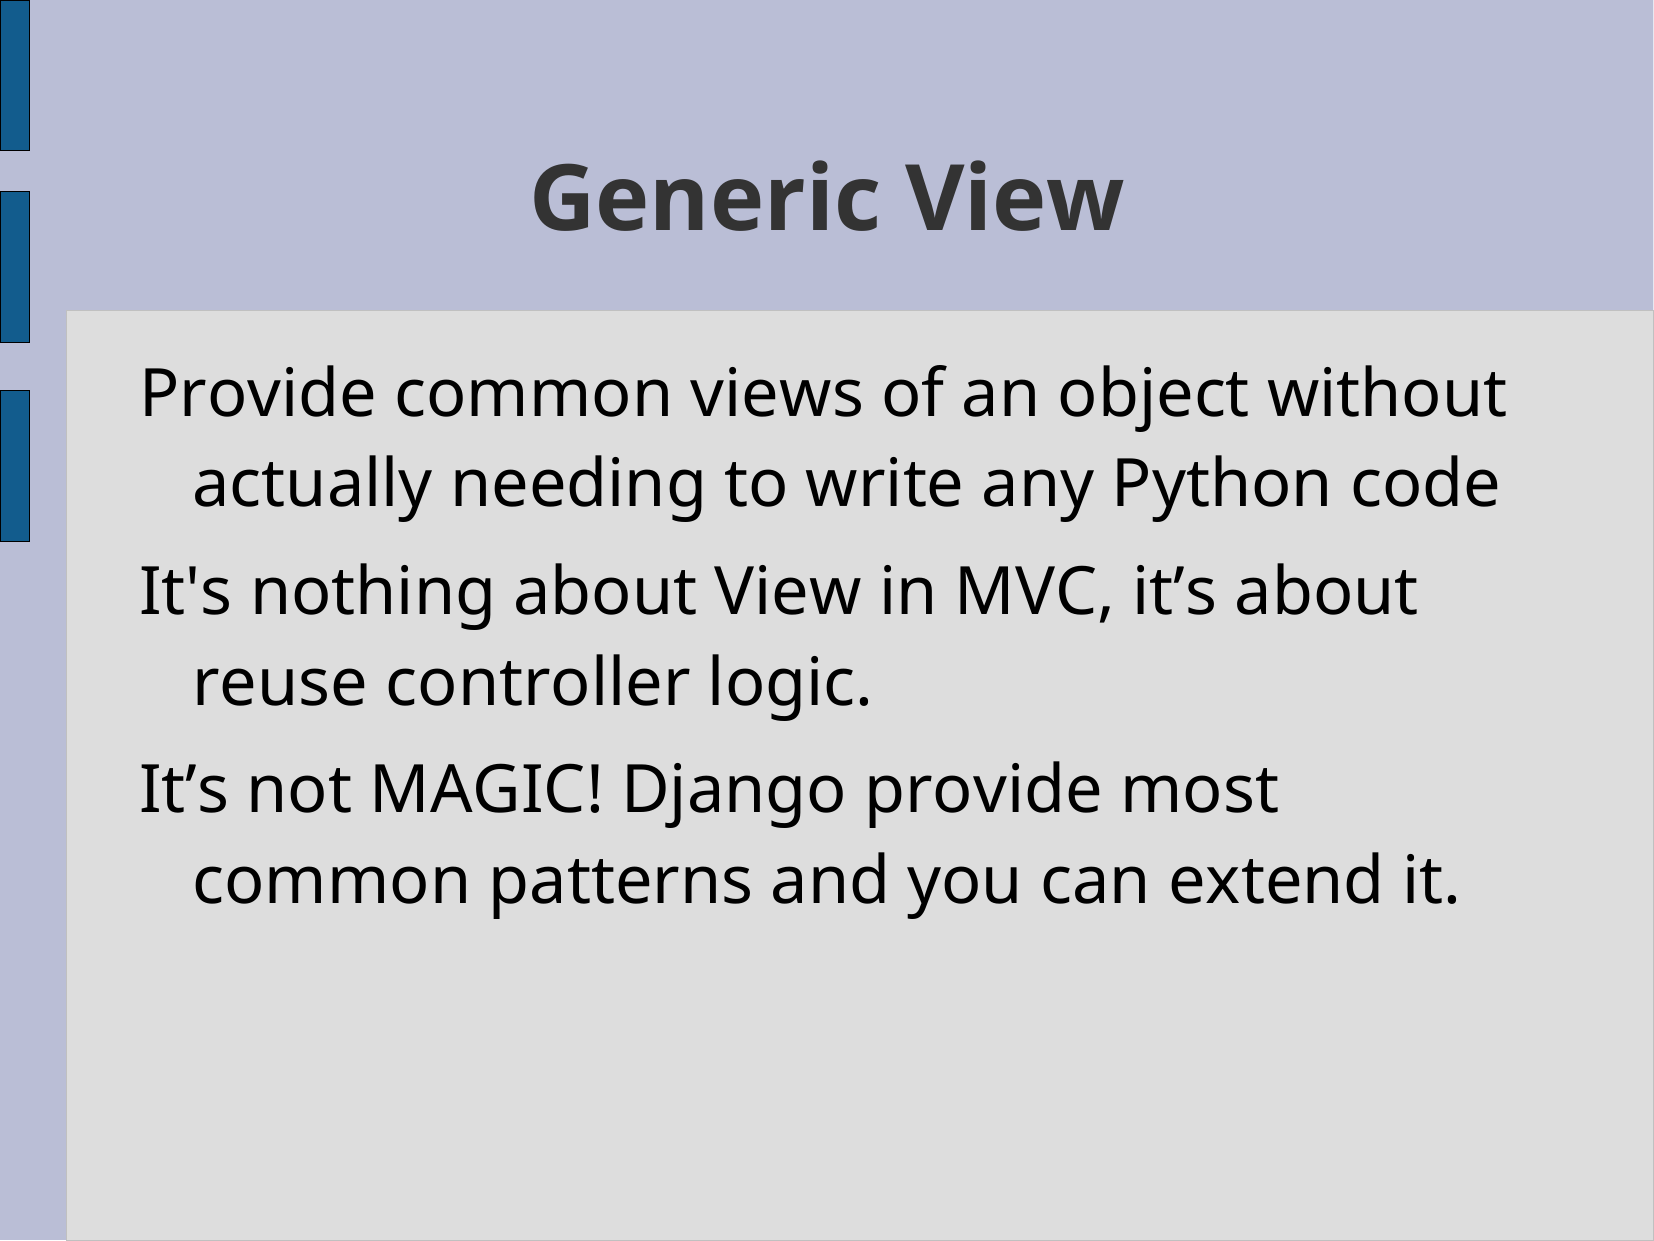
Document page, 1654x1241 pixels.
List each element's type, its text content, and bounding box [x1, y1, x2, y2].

list Provide common views of an object without actually needing to write any Python code It's nothing about View in MVC, it’s about reuse controller logic. It’s not MAGIC! Django provide most common patterns and you can extend it. [121, 344, 1534, 1112]
title Generic View [121, 98, 1534, 291]
